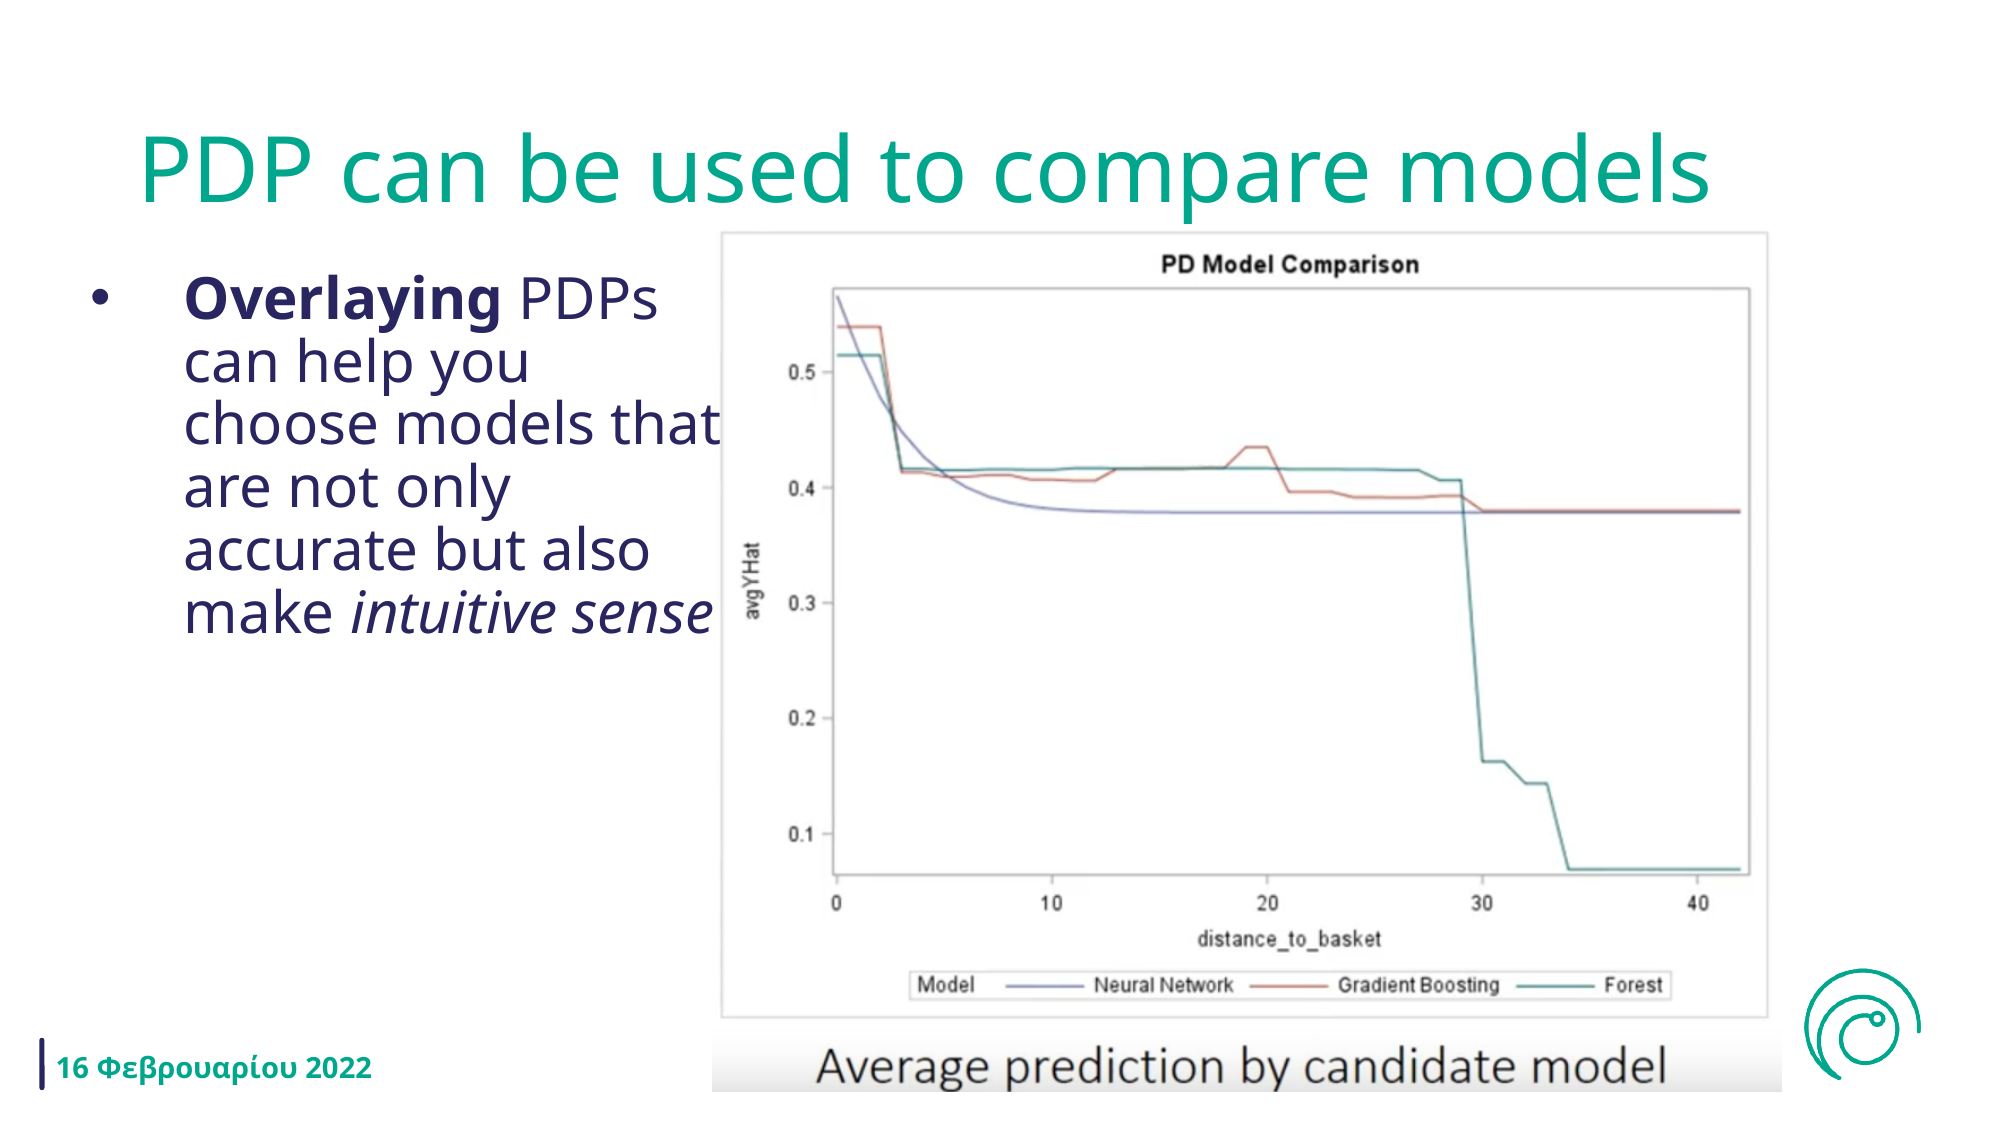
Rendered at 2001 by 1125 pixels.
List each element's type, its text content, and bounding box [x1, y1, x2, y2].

picture [1804, 968, 1921, 1080]
list Overlaying PDPs can help you choose models that are not only accurate but also make intuitive sense [75, 261, 751, 976]
picture [712, 224, 1782, 1092]
title PDP can be used to compare models [137, 59, 1921, 278]
